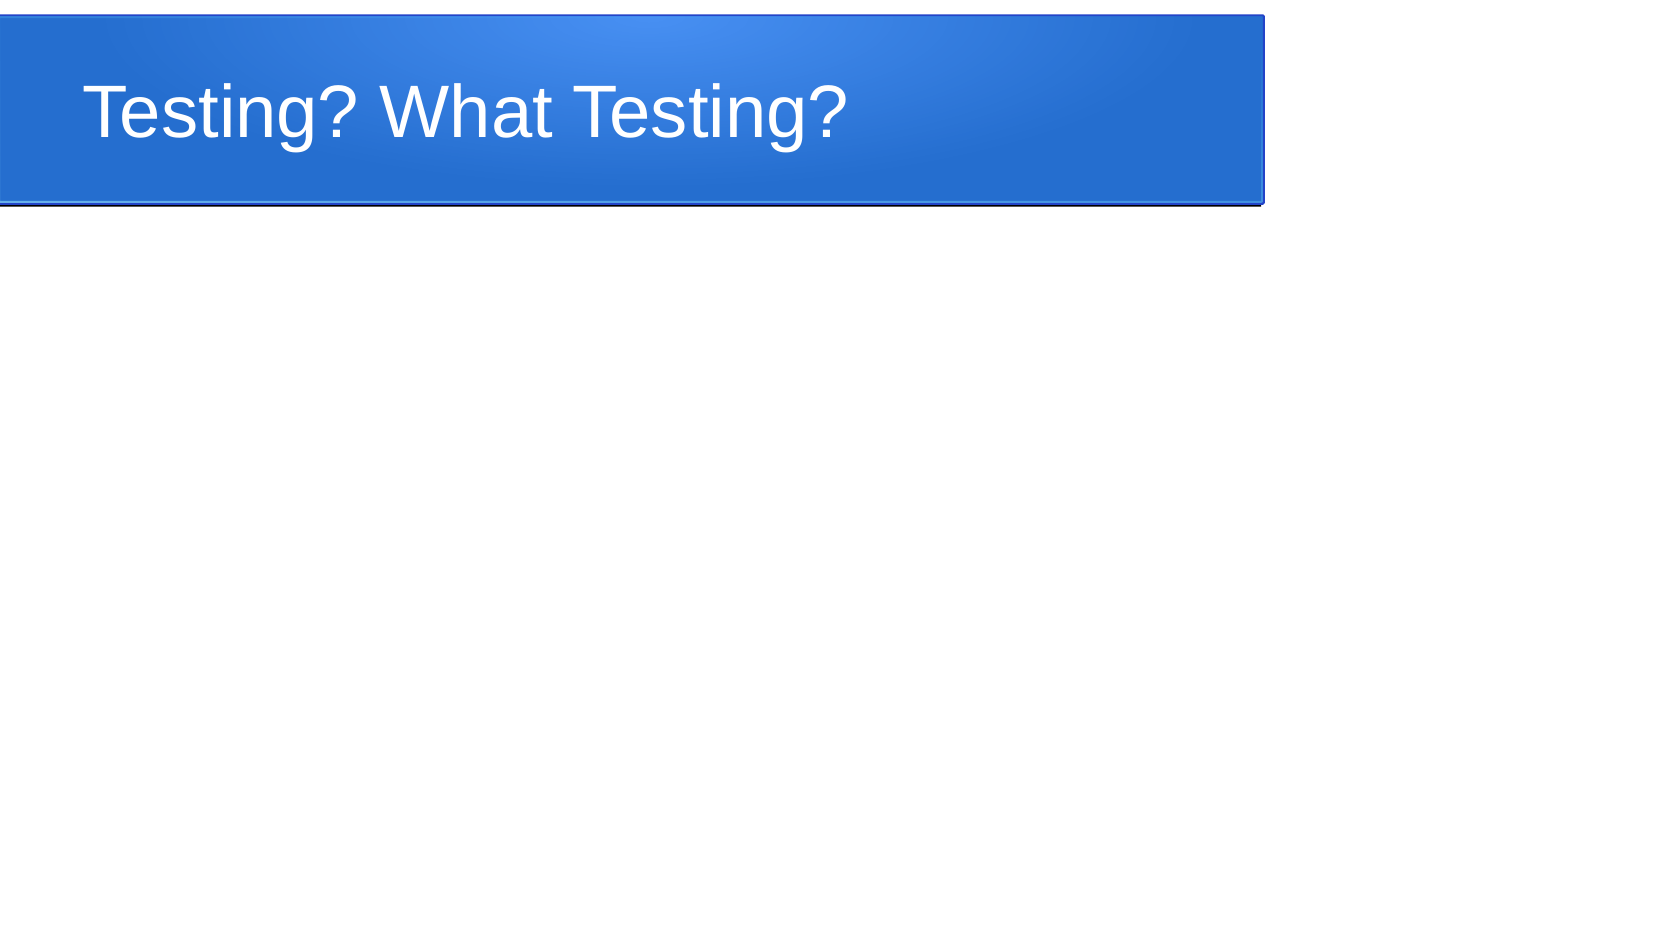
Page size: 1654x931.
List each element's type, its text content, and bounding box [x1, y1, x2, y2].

title Testing? What Testing? [82, 35, 1235, 189]
